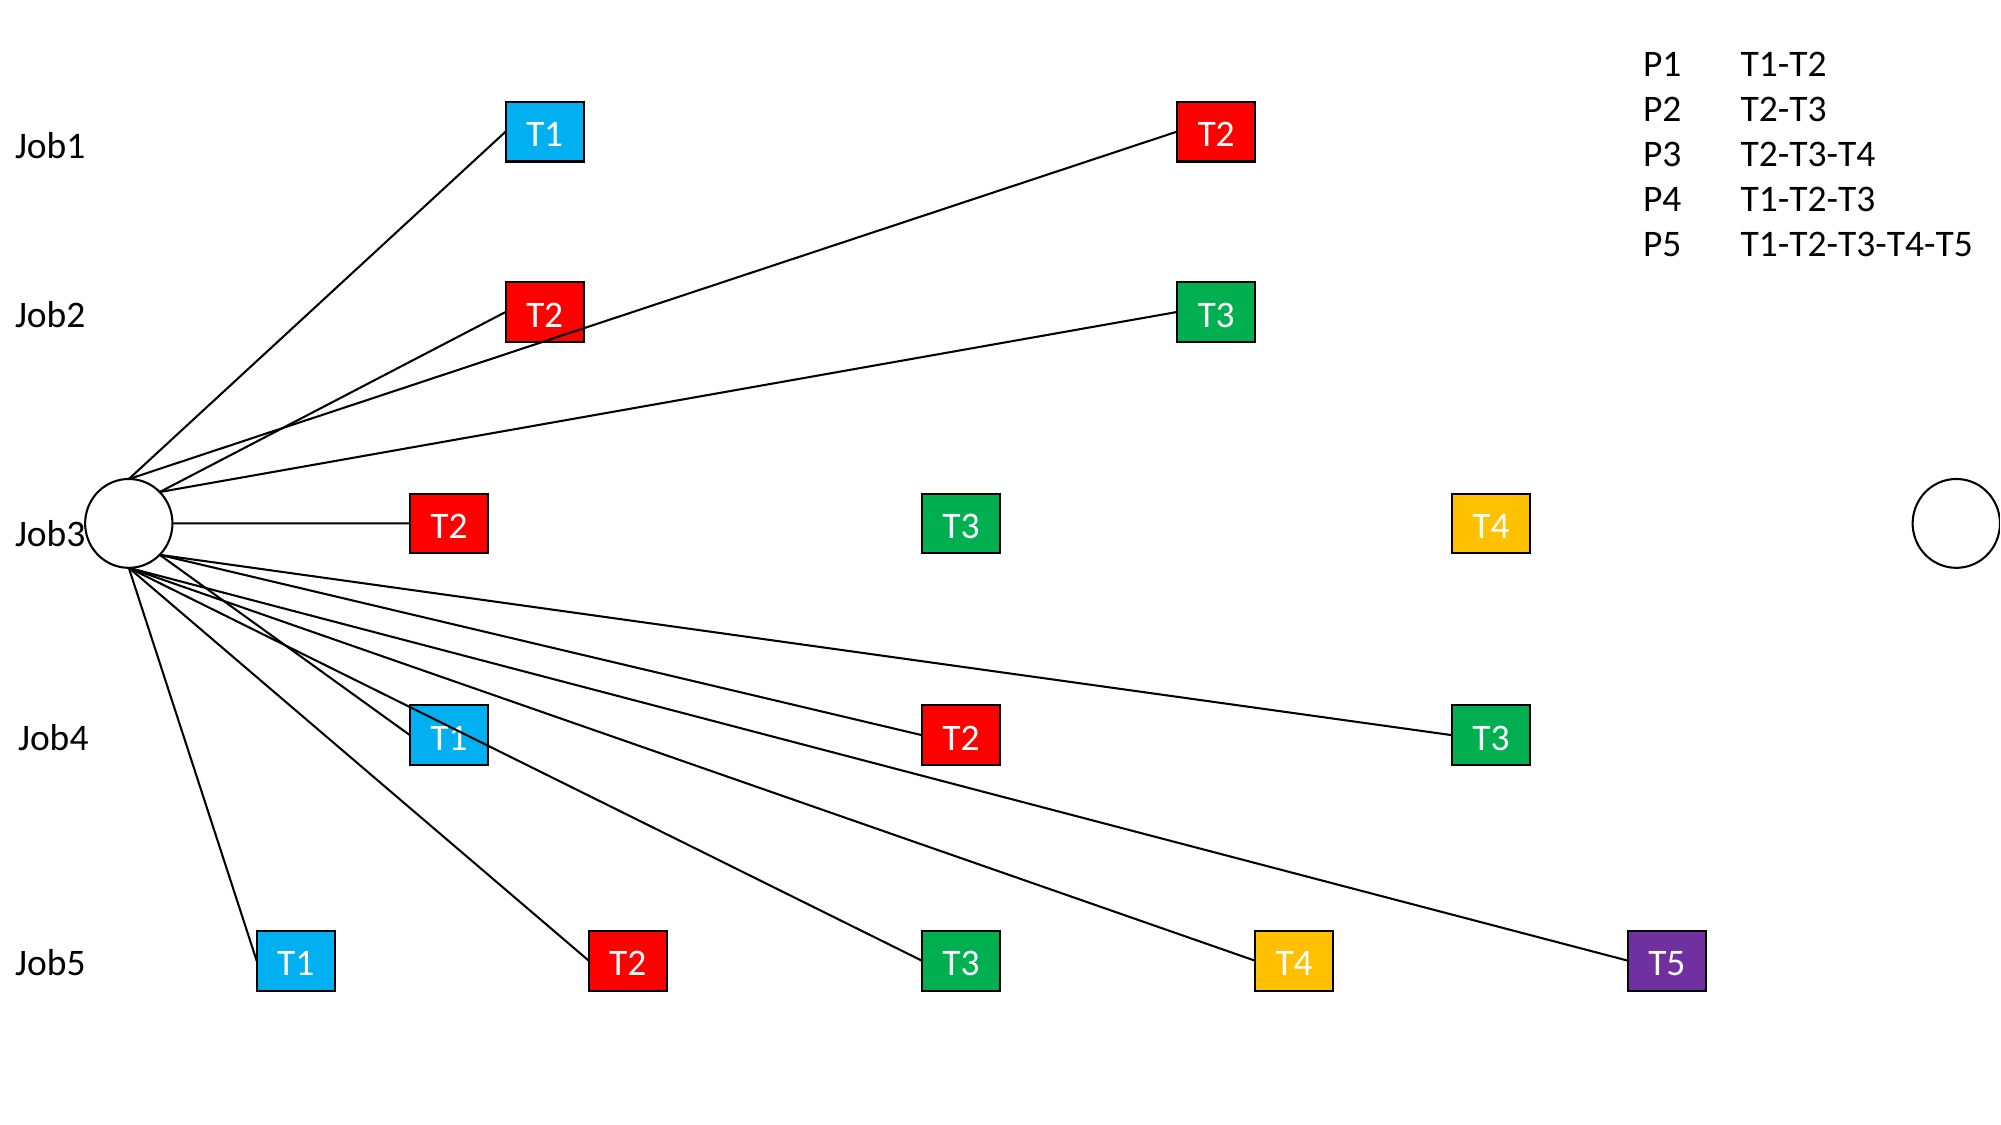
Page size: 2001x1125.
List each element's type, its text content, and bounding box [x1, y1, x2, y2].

text_box T4 [1452, 494, 1530, 553]
text_box T2 [1177, 102, 1255, 162]
text_box T5 [1628, 931, 1706, 991]
text_box T3 [1452, 705, 1530, 765]
text_box T3 [1177, 282, 1255, 342]
text_box T2 [410, 494, 488, 553]
text_box Job4 [3, 705, 120, 766]
text_box P1 T1-T2 P2 T2-T3 P3 T2-T3-T4 P4 T1-T2-T3 P5 T1-T2-T3-T4-T5 [1628, 31, 2000, 355]
text_box T3 [922, 931, 1000, 991]
text_box Job3 [0, 501, 117, 563]
text_box T2 [589, 931, 667, 991]
text_box T1 [410, 709, 488, 765]
text_box T1 [506, 102, 584, 162]
text_box T1 [257, 931, 335, 991]
text_box T2 [506, 282, 584, 342]
text_box Job2 [0, 282, 117, 343]
text_box T4 [1255, 931, 1333, 991]
text_box [1912, 478, 2000, 568]
text_box Job1 [0, 113, 117, 174]
text_box T1 [411, 705, 488, 744]
text_box Job5 [0, 930, 117, 992]
text_box T2 [549, 330, 584, 342]
text_box [91, 478, 173, 568]
text_box T3 [922, 494, 1000, 553]
text_box T2 [922, 705, 1000, 765]
